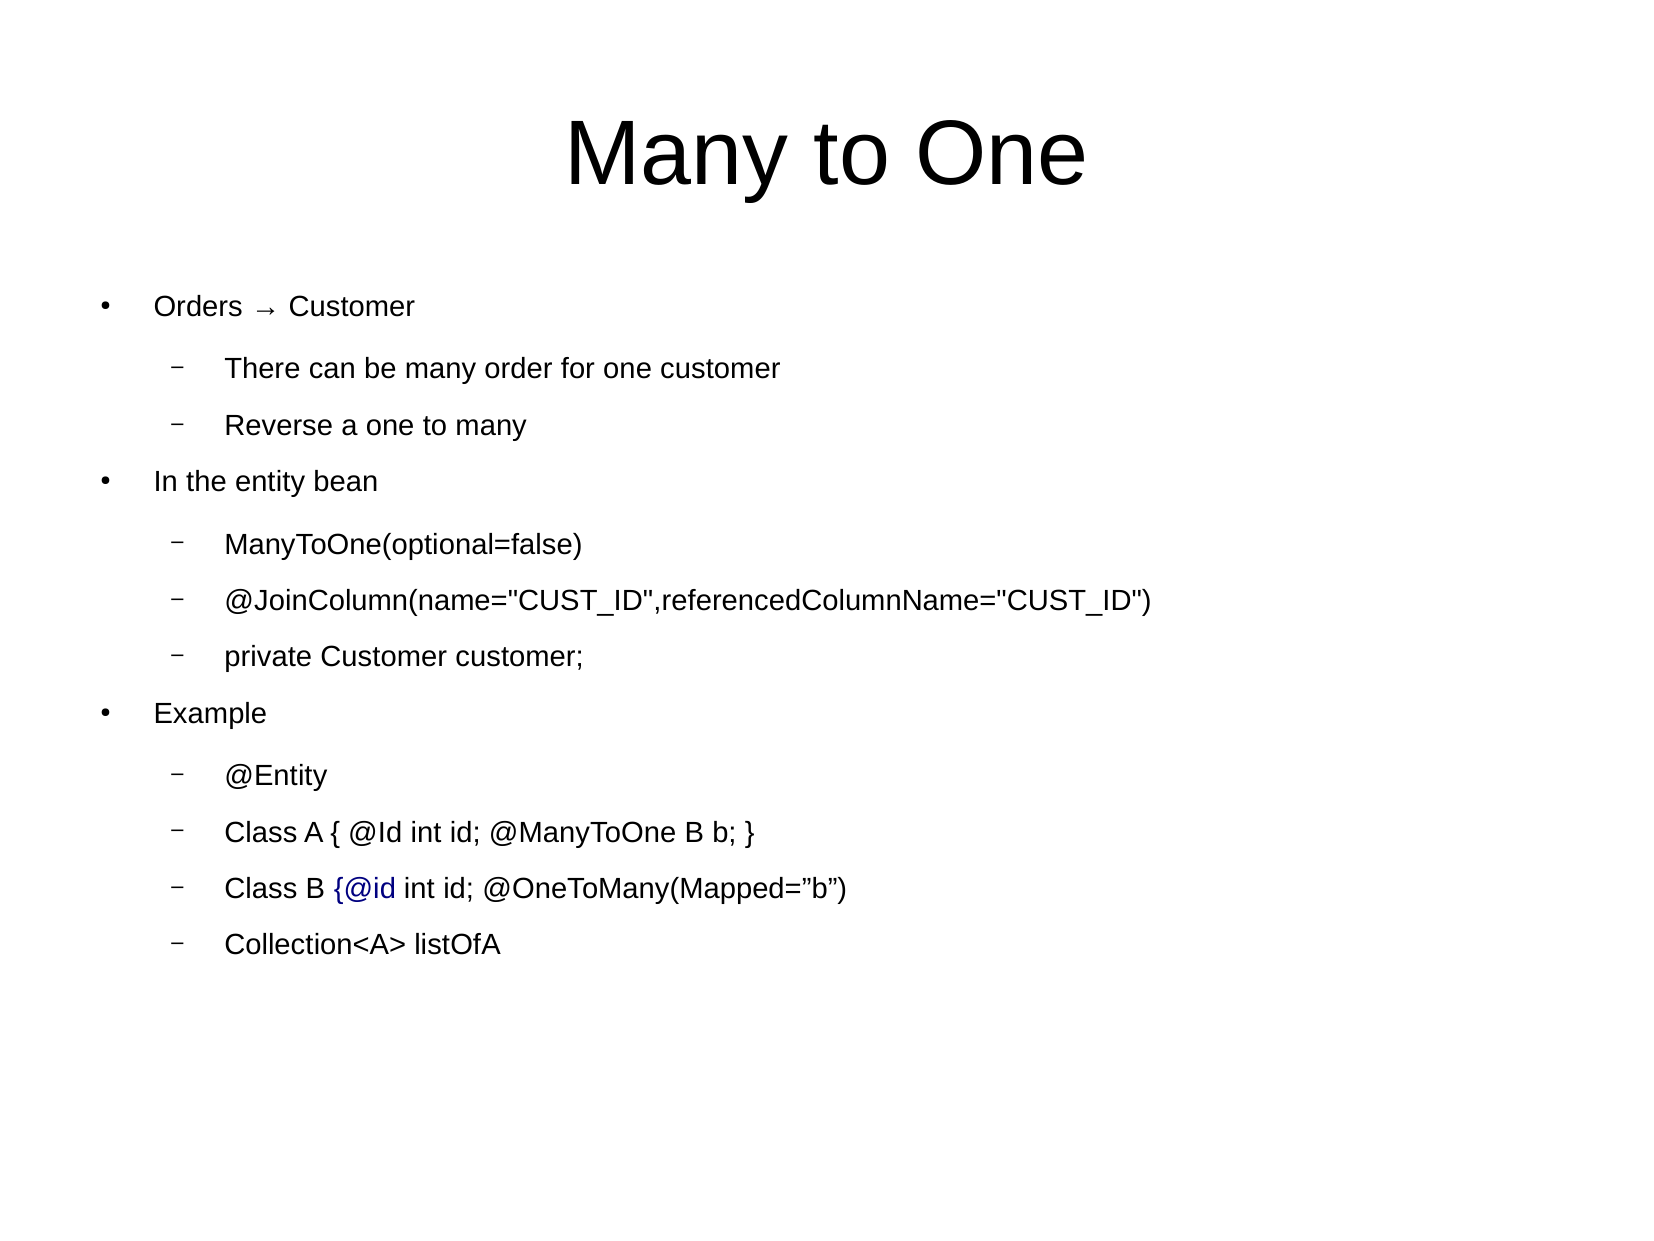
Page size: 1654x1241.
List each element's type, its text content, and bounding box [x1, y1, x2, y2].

title Many to One [82, 49, 1571, 257]
list Orders → Customer There can be many order for one customer Reverse a one to many In the entity bean ManyToOne(optional=false) @JoinColumn(name="CUST_ID",referencedColumnName="CUST_ID") private Customer customer; Example @Entity Class A { @Id int id; @ManyToOne B b; } Class B {@id int id; @OneToMany(Mapped=”b”) Collection<A> listOfA [82, 290, 1538, 1010]
